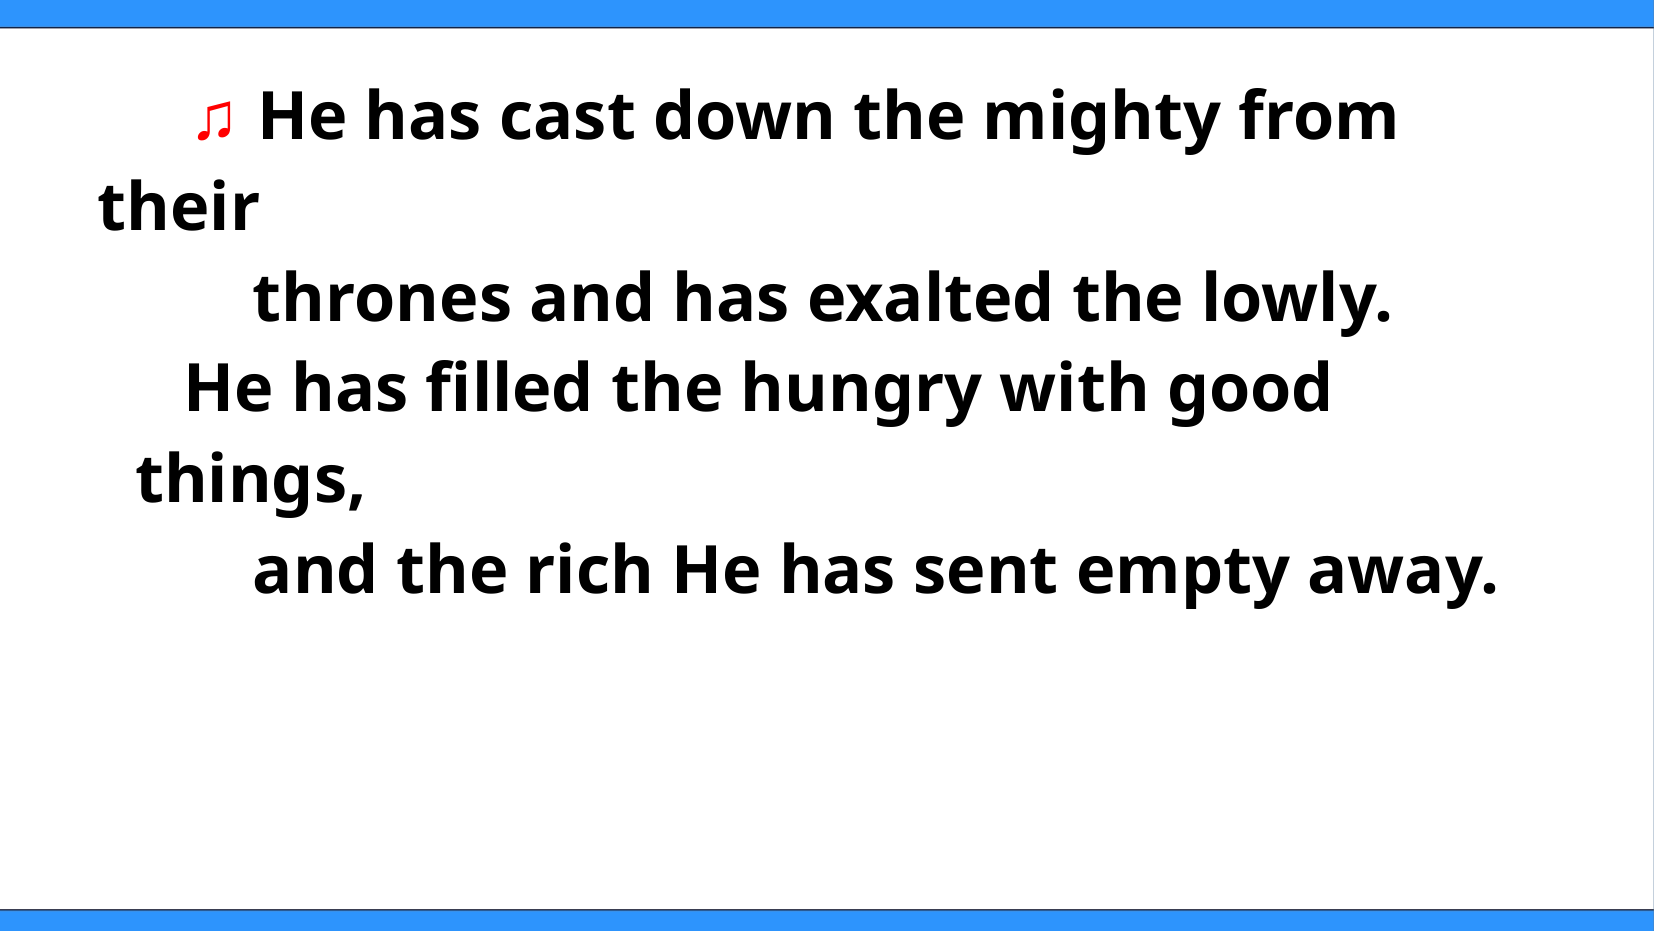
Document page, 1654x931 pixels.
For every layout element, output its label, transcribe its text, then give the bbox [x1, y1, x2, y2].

text_box ♫ He has cast down the mighty from their thrones and has exalted the lowly. He has filled the hungry with good things, and the rich He has sent empty away. [82, 60, 1583, 466]
picture [0, 0, 1654, 931]
